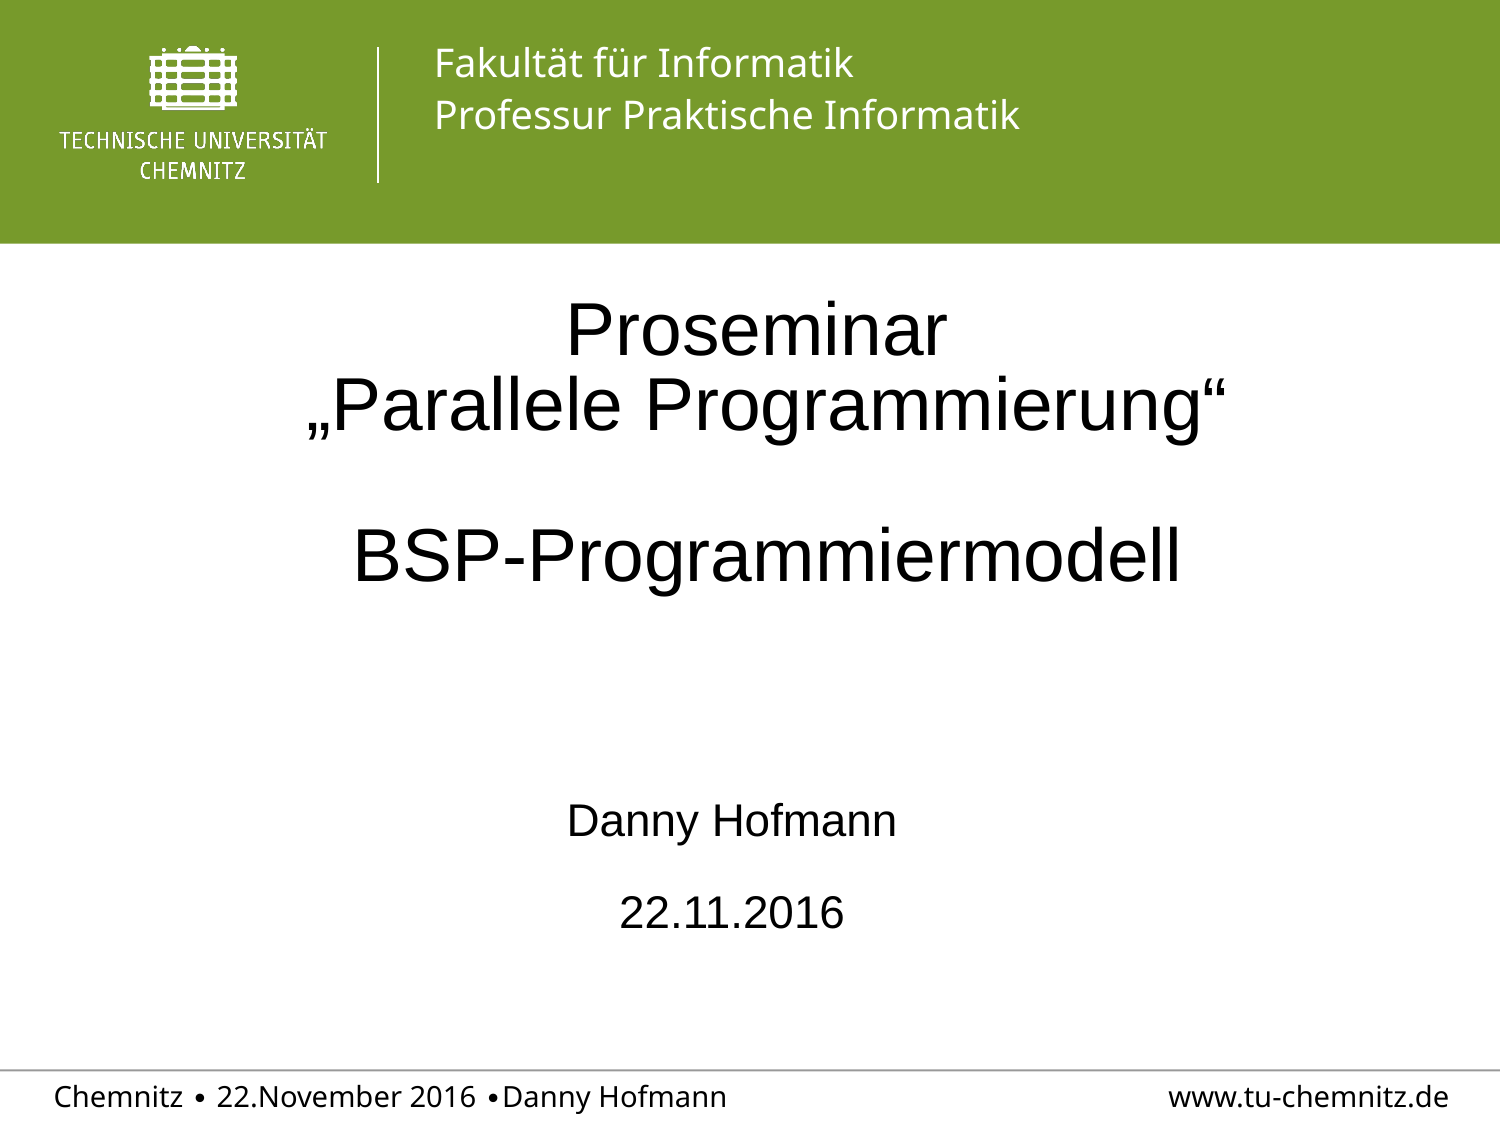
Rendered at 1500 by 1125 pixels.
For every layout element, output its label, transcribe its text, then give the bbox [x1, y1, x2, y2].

picture [2, 0, 384, 236]
title Danny Hofmann 22.11.2016 [212, 708, 1252, 1030]
title Proseminar „Parallele Programmierung“ BSP-Programmiermodell [248, 255, 1288, 720]
